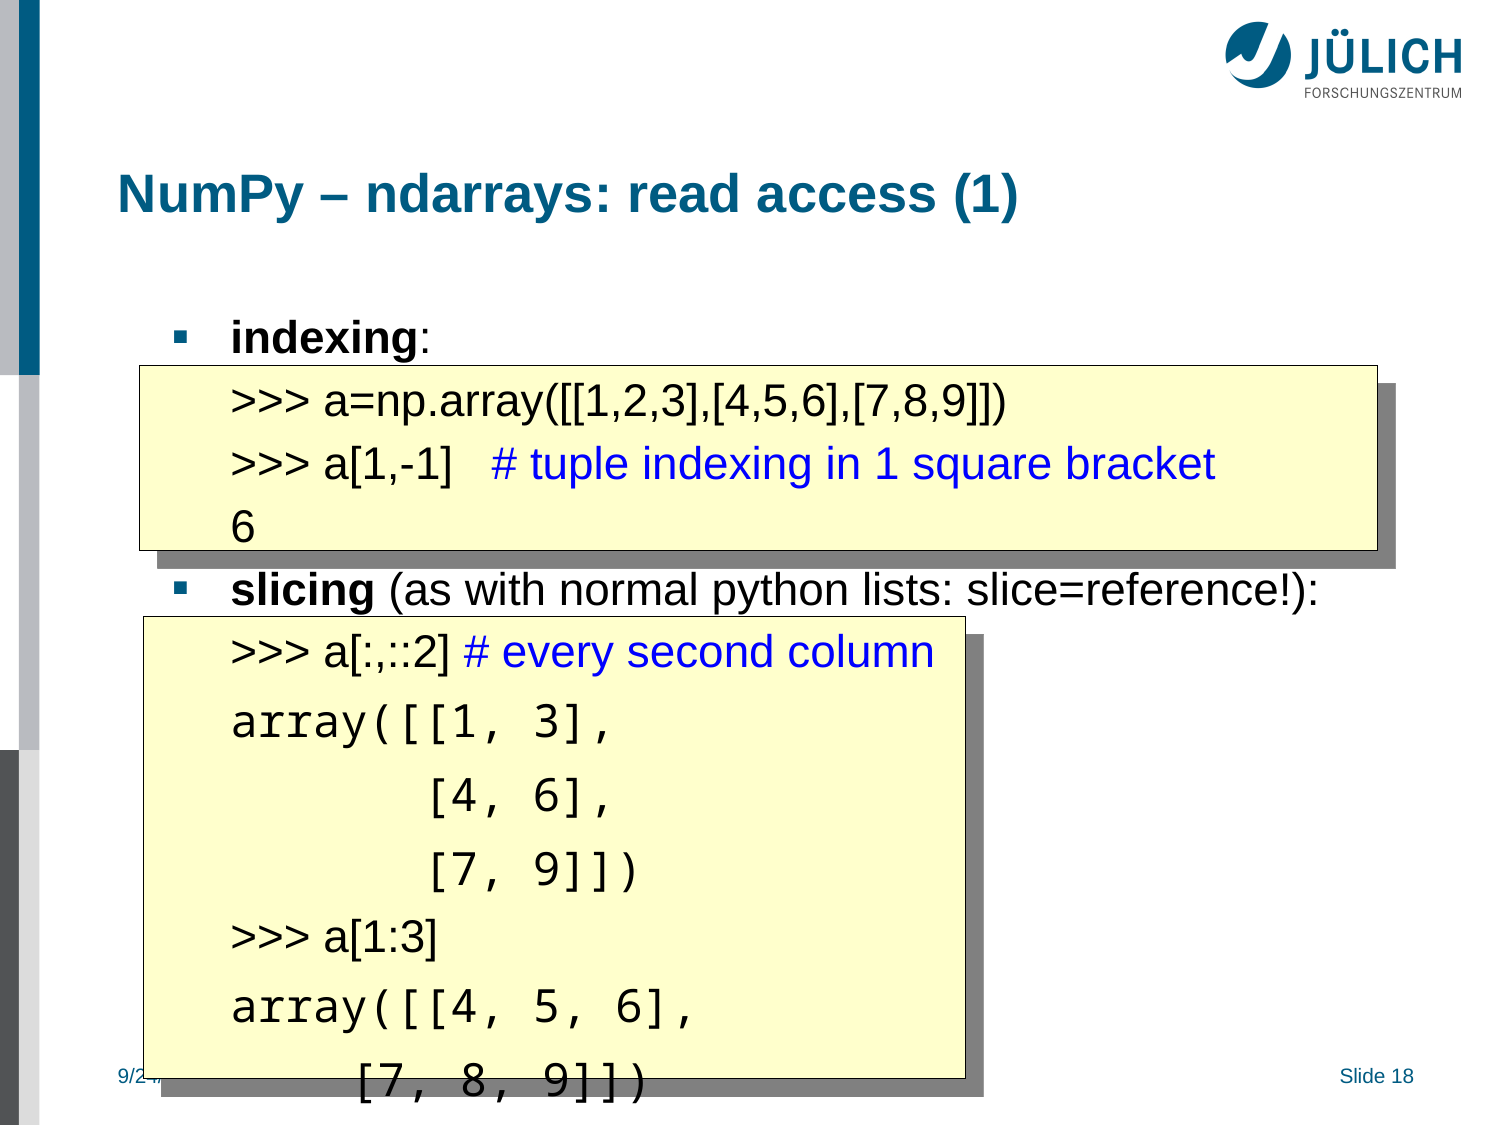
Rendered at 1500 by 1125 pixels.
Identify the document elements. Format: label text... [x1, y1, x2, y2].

text_box [143, 1057, 966, 1079]
text_box [467, 1066, 478, 1077]
picture [1224, 20, 1461, 98]
picture [164, 1079, 174, 1083]
title NumPy – ndarrays: read access (1) [117, 99, 1393, 288]
list indexing: >>> a=np.array([[1,2,3],[4,5,6],[7,8,9]]) >>> a[1,-1] # tuple indexing in 1 square bracket 6 slicing (as with normal python lists: slice=reference!): >>> a[:,::2] # every second column array([[1, 3], [4, 6], [7, 9]]) >>> a[1:3] array([[4, 5, 6], [7, 8, 9]]) [117, 312, 1393, 1057]
text_box [549, 1066, 563, 1079]
picture [176, 1079, 186, 1083]
